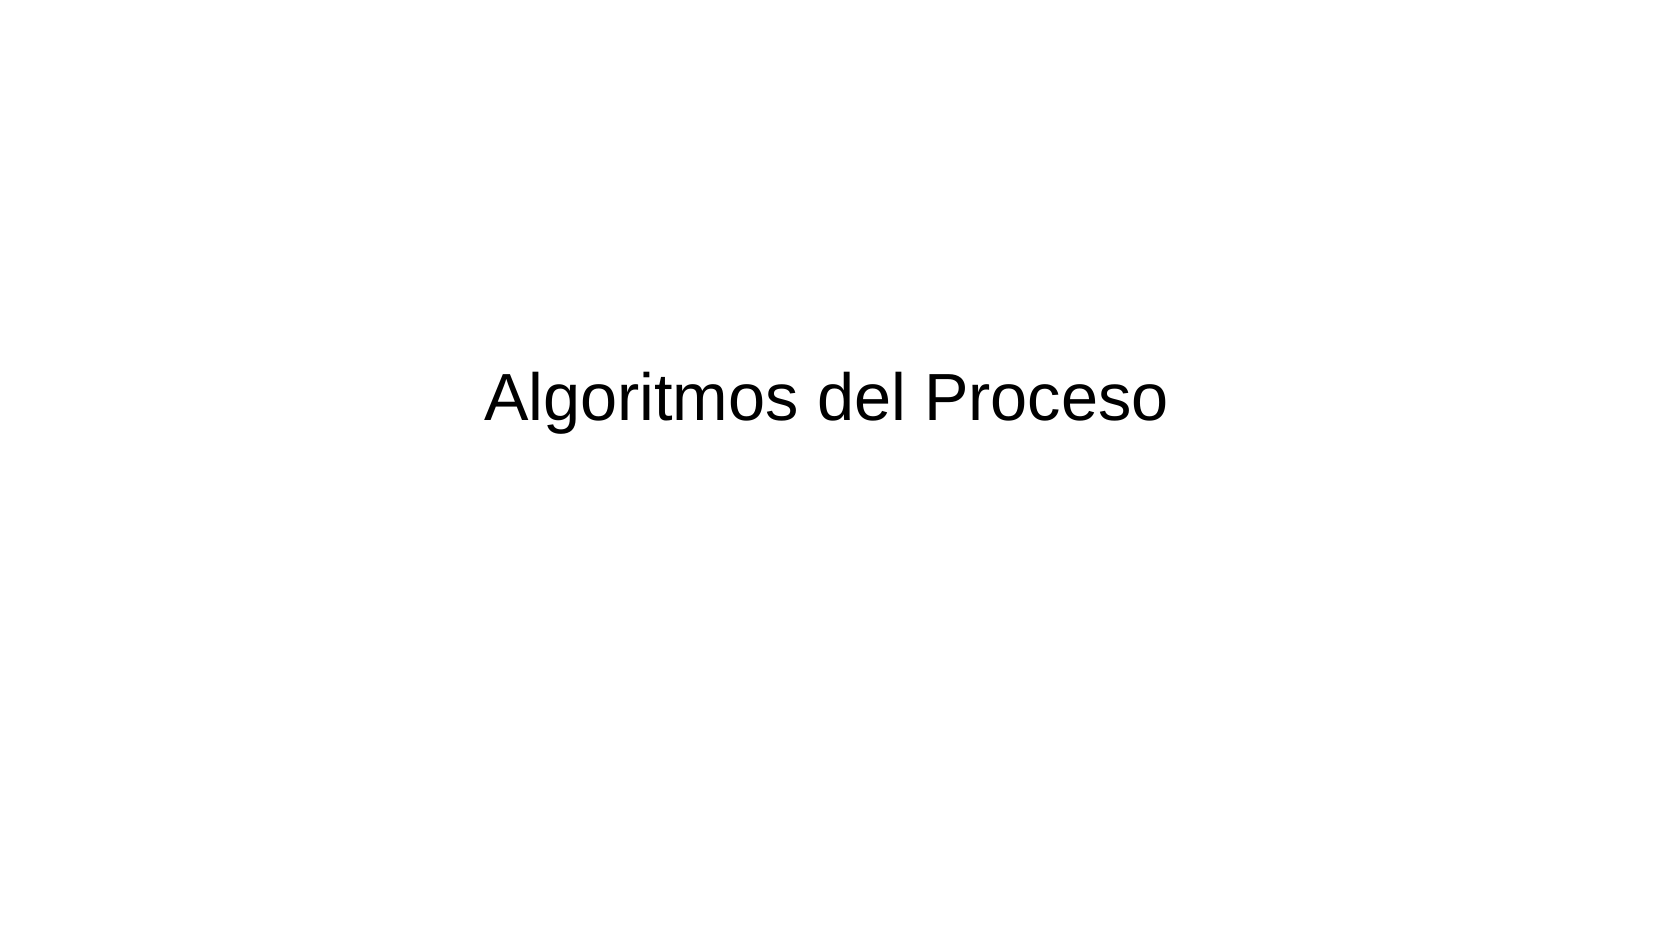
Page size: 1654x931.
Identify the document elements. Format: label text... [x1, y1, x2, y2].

subtitle Algoritmos del Proceso [82, 37, 1571, 757]
